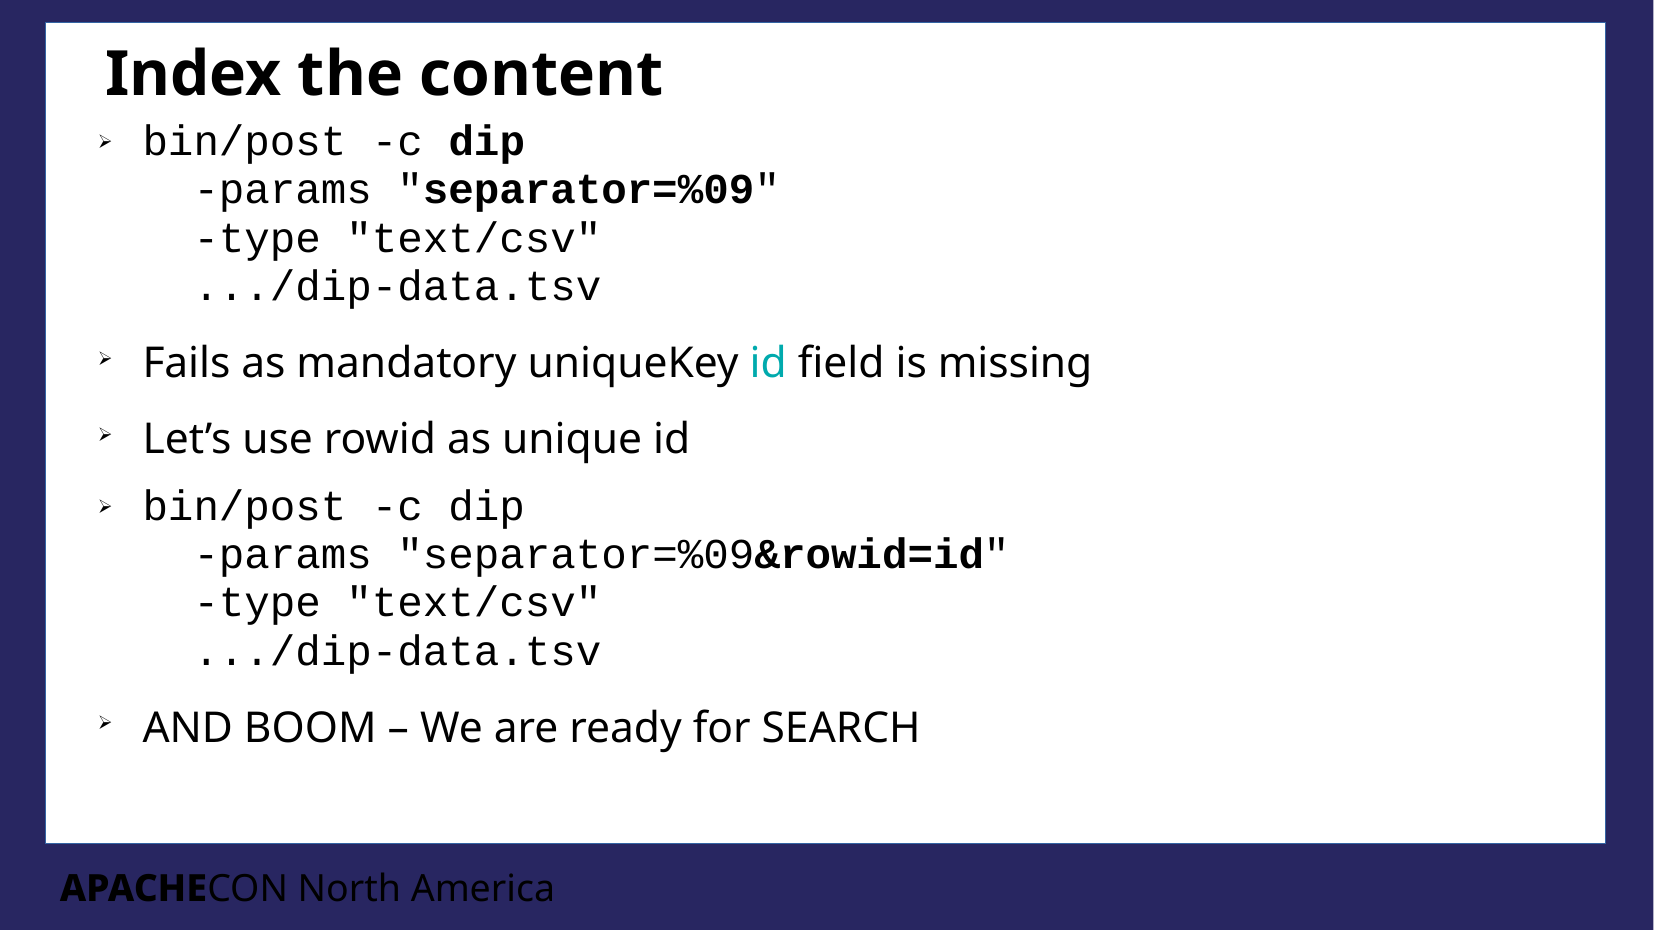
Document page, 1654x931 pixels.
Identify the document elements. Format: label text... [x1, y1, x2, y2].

title Index the content [105, 32, 1546, 110]
list bin/post -c dip -params "separator=%09" -type "text/csv" .../dip-data.tsv Fails as mandatory uniqueKey id field is missing Let’s use rowid as unique id bin/post -c dip -params "separator=%09&rowid=id" -type "text/csv" .../dip-data.tsv AND BOOM – We are ready for SEARCH [82, 120, 1571, 757]
